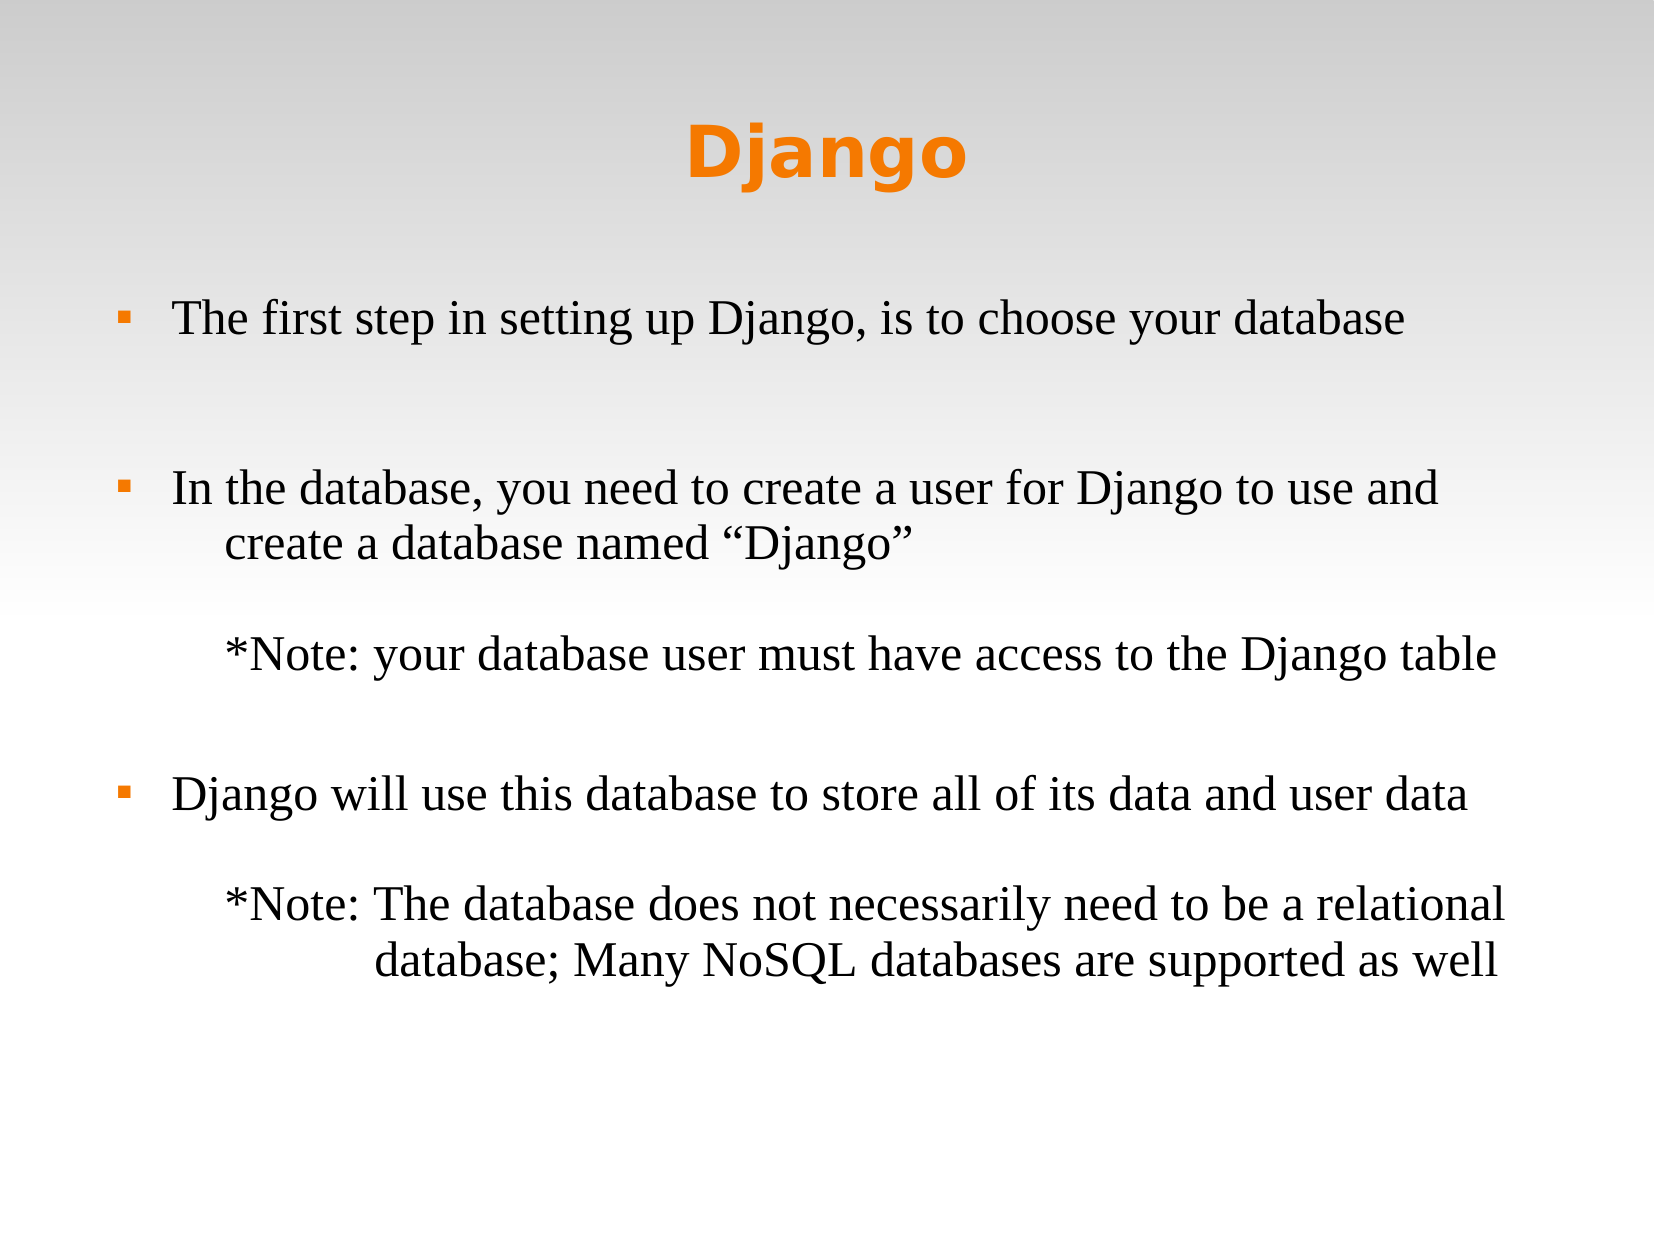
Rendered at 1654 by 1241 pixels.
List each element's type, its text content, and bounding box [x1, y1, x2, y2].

list The first step in setting up Django, is to choose your database In the database, you need to create a user for Django to use and create a database named “Django” *Note: your database user must have access to the Django table Django will use this database to store all of its data and user data *Note: The database does not necessarily need to be a relational database; Many NoSQL databases are supported as well [82, 290, 1571, 1109]
title Django [82, 49, 1571, 257]
